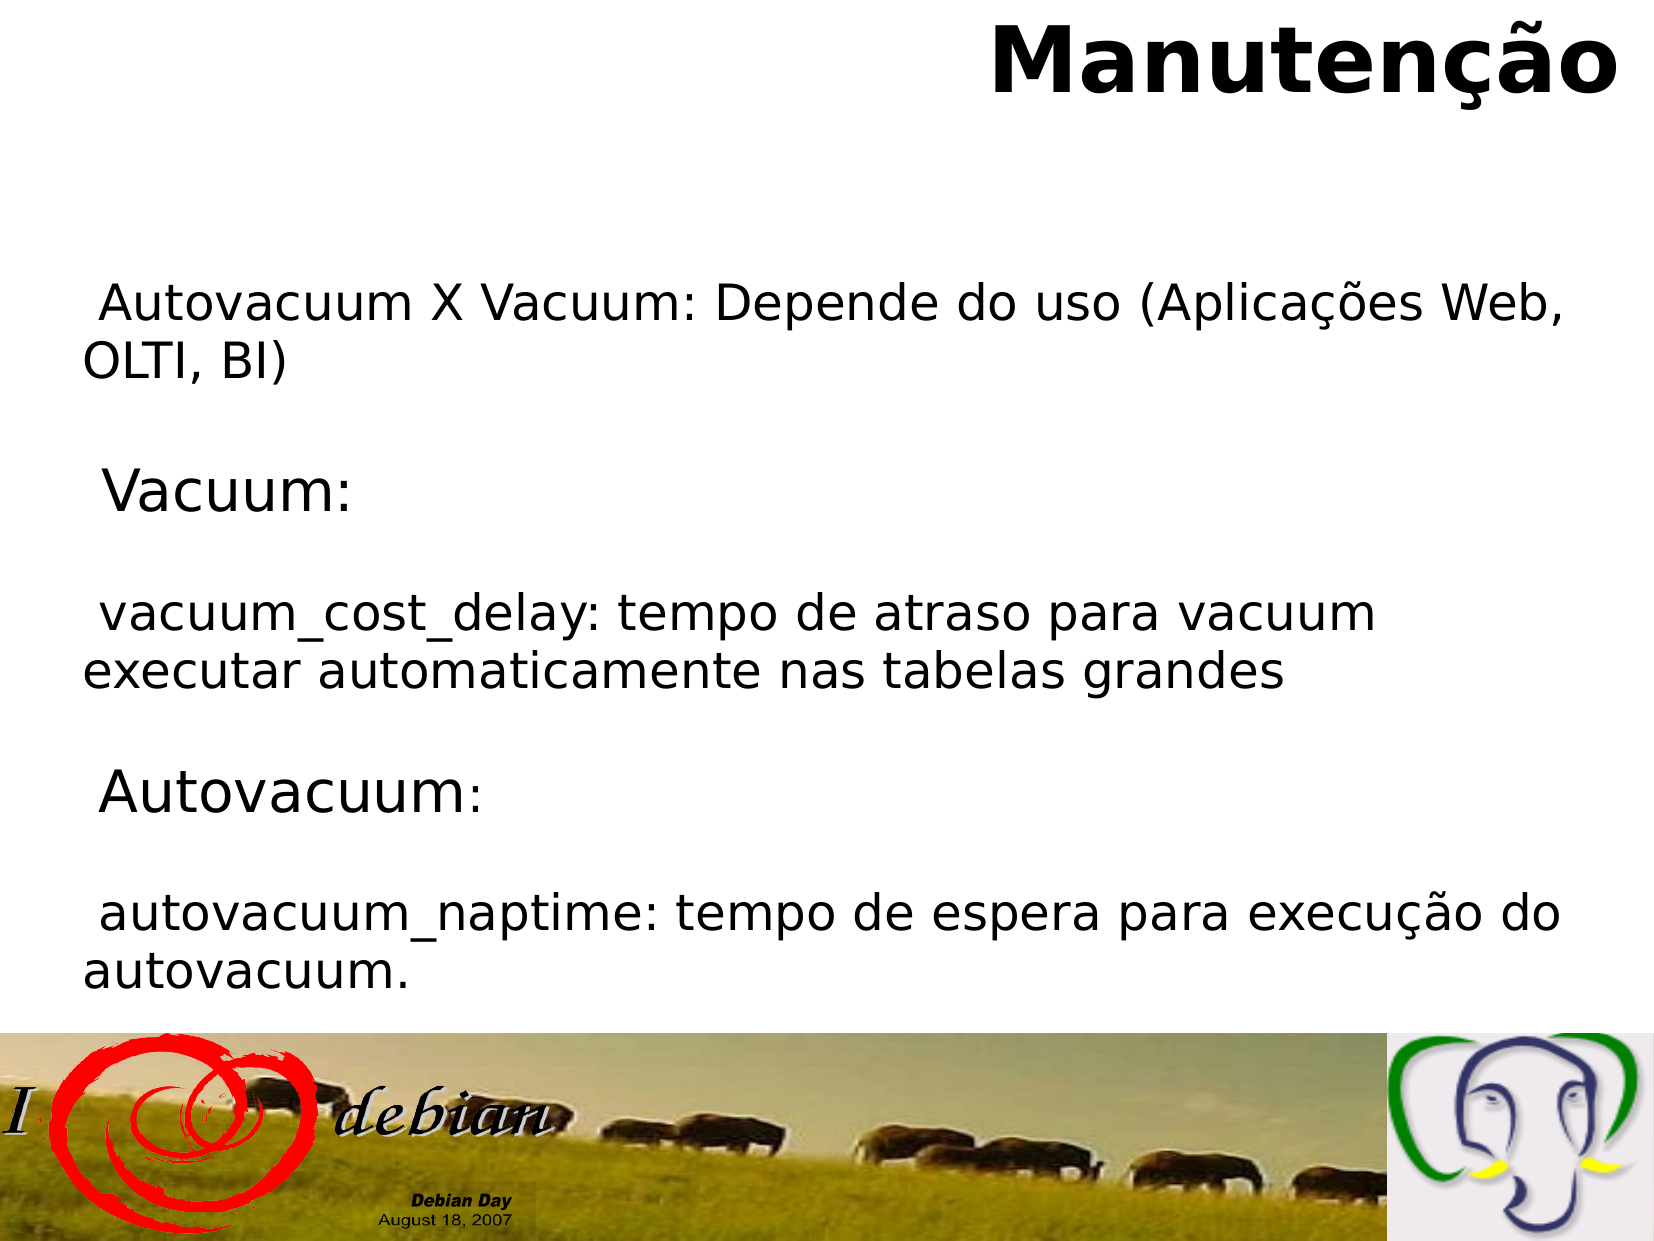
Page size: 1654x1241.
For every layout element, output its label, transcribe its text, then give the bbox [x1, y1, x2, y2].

picture [0, 1033, 1654, 1241]
title Manutenção [88, 7, 1654, 173]
subtitle Autovacuum X Vacuum: Depende do uso (Aplicações Web, OLTI, BI) Vacuum: vacuum_cost_delay: tempo de atraso para vacuum executar automaticamente nas tabelas grandes Autovacuum: autovacuum_naptime: tempo de espera para execução do autovacuum. [82, 182, 1571, 1034]
